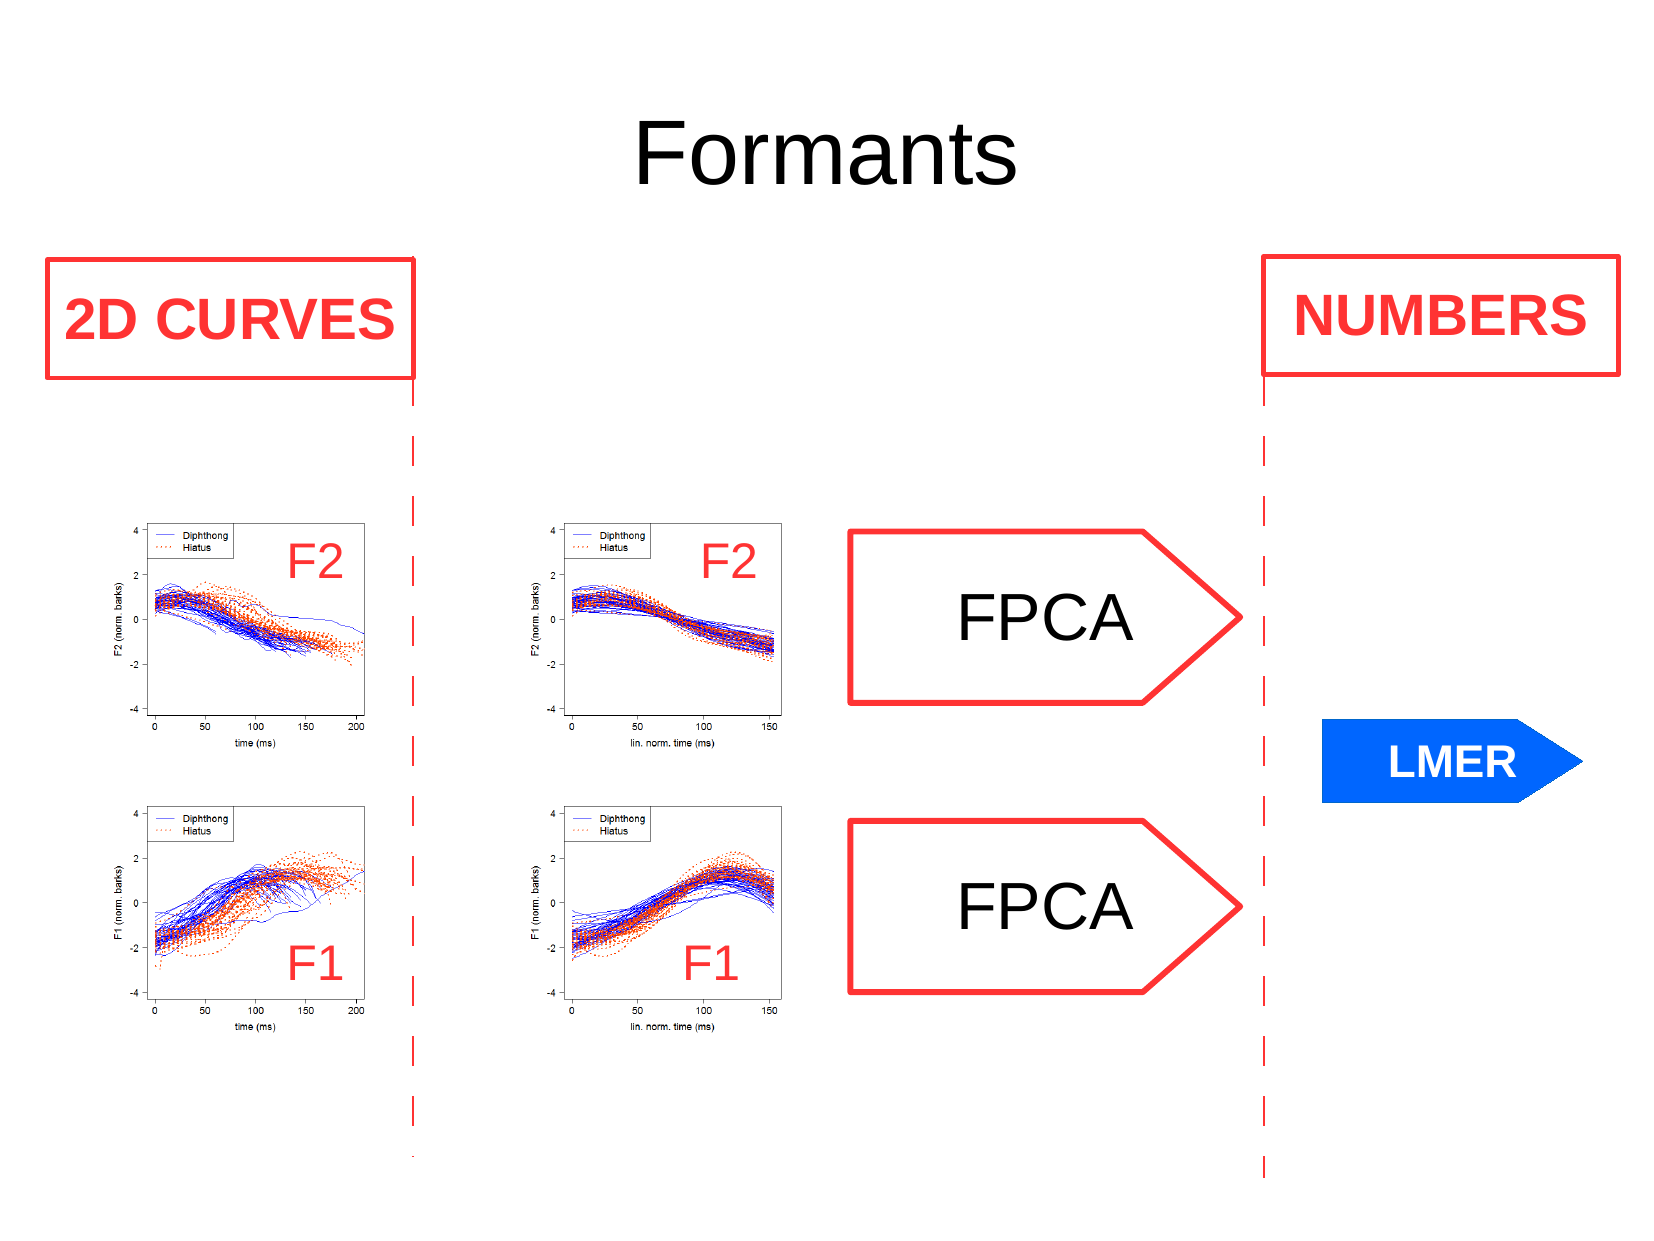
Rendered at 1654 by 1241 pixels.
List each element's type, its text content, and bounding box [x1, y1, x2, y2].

title Formants [82, 49, 1571, 257]
picture [114, 773, 381, 1040]
picture [114, 490, 381, 756]
text_box 2D CURVES [47, 259, 414, 378]
text_box F1 [667, 927, 798, 999]
text_box F1 [271, 927, 402, 999]
picture [531, 773, 798, 1040]
text_box FPCA [850, 531, 1241, 703]
text_box F2 [685, 525, 815, 597]
text_box NUMBERS [1263, 256, 1619, 375]
text_box FPCA [850, 820, 1241, 993]
picture [531, 490, 798, 756]
text_box LMER [1322, 719, 1583, 803]
text_box F2 [271, 525, 402, 597]
